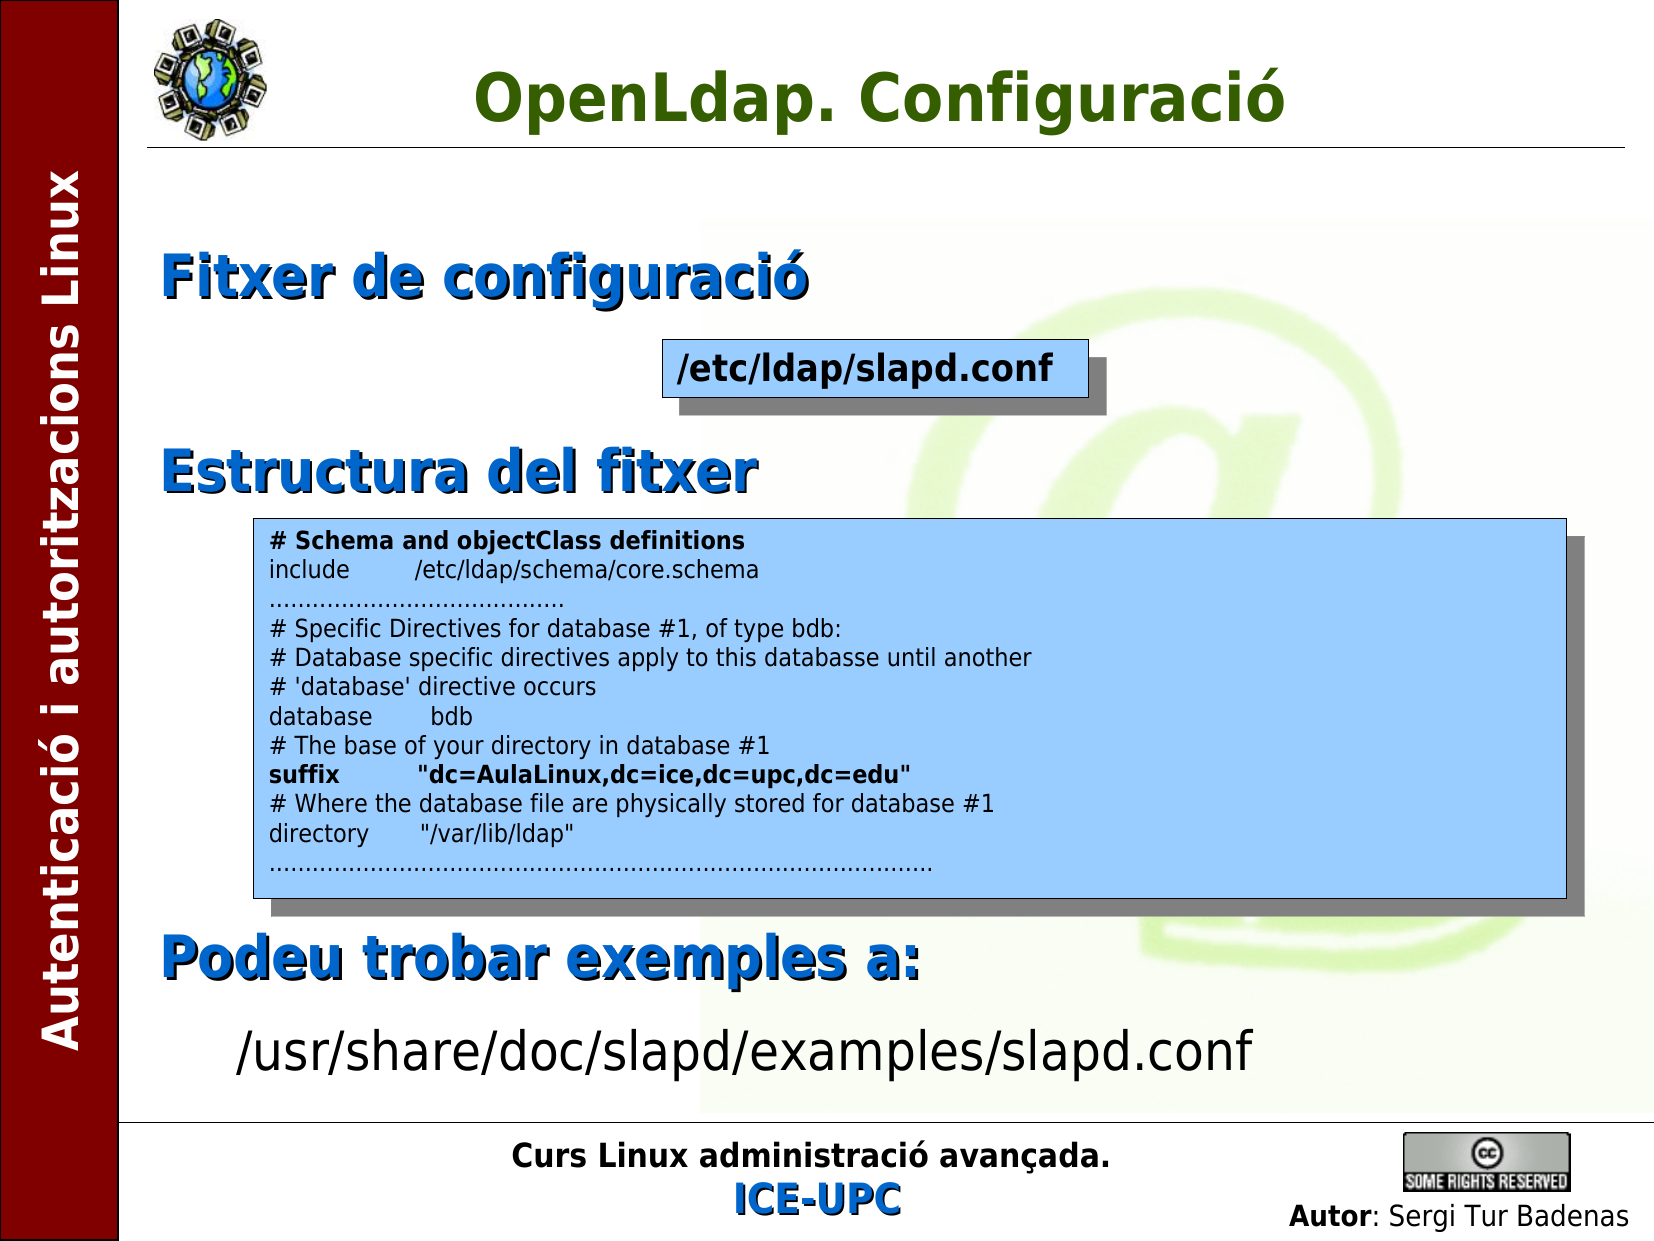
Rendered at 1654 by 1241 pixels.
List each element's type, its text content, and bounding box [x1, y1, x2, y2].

picture [700, 217, 1654, 1113]
picture [1403, 1132, 1571, 1192]
picture [154, 19, 268, 56]
list Fitxer de configuració Estructura del fitxer Podeu trobar exemples a: /usr/share/doc/slapd/examples/slapd.conf [141, 242, 1630, 1084]
text_box /etc/ldap/slapd.conf [662, 339, 1089, 398]
title OpenLdap. Configuració [135, 56, 1624, 141]
text_box # Schema and objectClass definitions include /etc/ldap/schema/core.schema ......................................... # Specific Directives for database #1, of type bdb: # Database specific directives apply to this databasse until another # 'database' directive occurs database bdb # The base of your directory in database #1 suffix "dc=AulaLinux,dc=ice,dc=upc,dc=edu" # Where the database file are physically stored for database #1 directory "/var/lib/ldap" ............................................................................................ [253, 518, 1567, 899]
